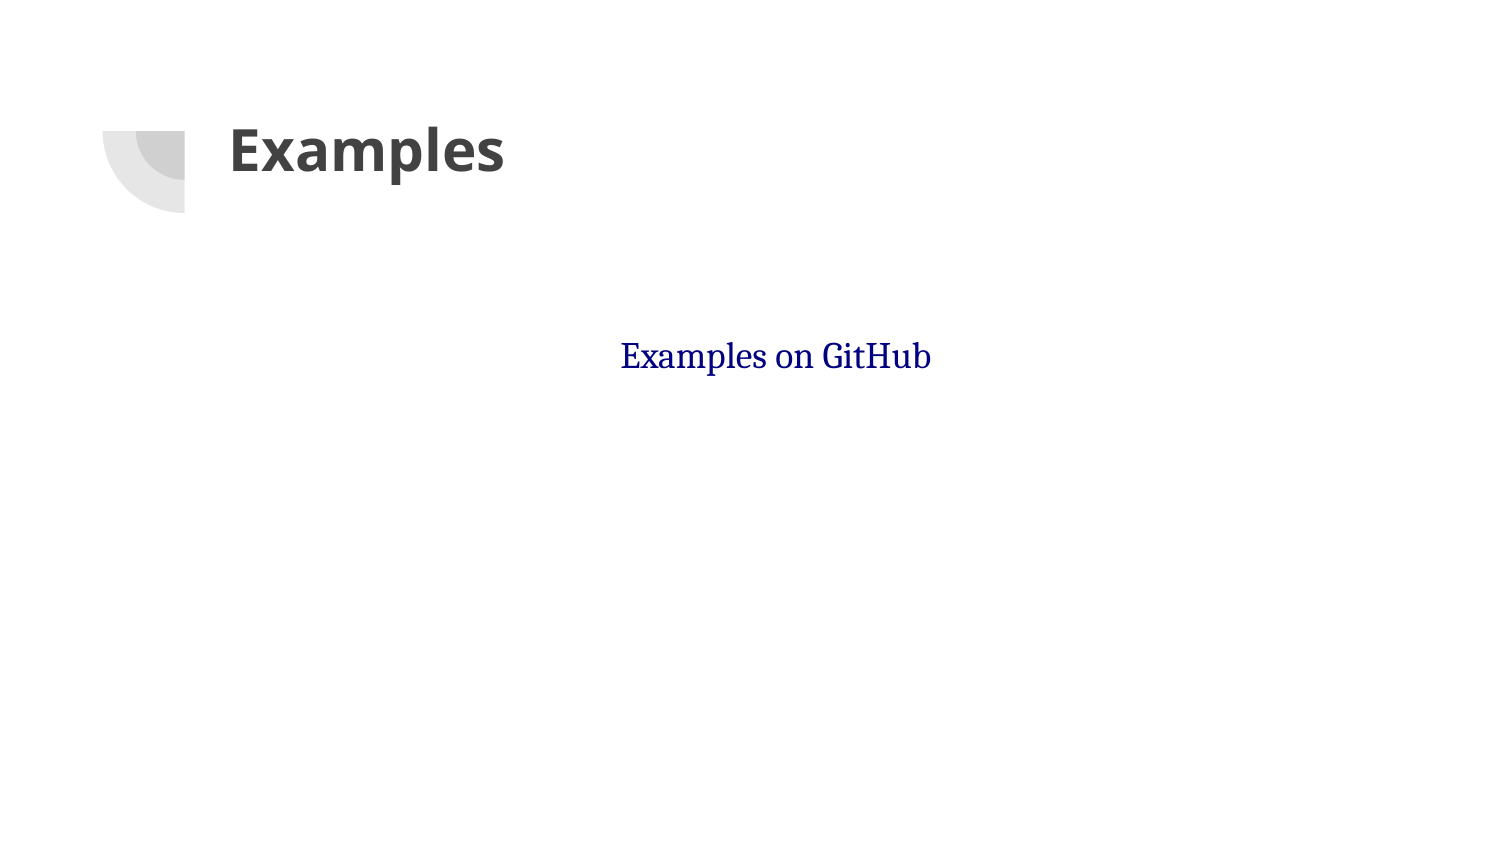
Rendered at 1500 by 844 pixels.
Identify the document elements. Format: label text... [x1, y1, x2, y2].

title Examples [213, 98, 1368, 263]
text_box Examples on GitHub [231, 316, 1321, 446]
